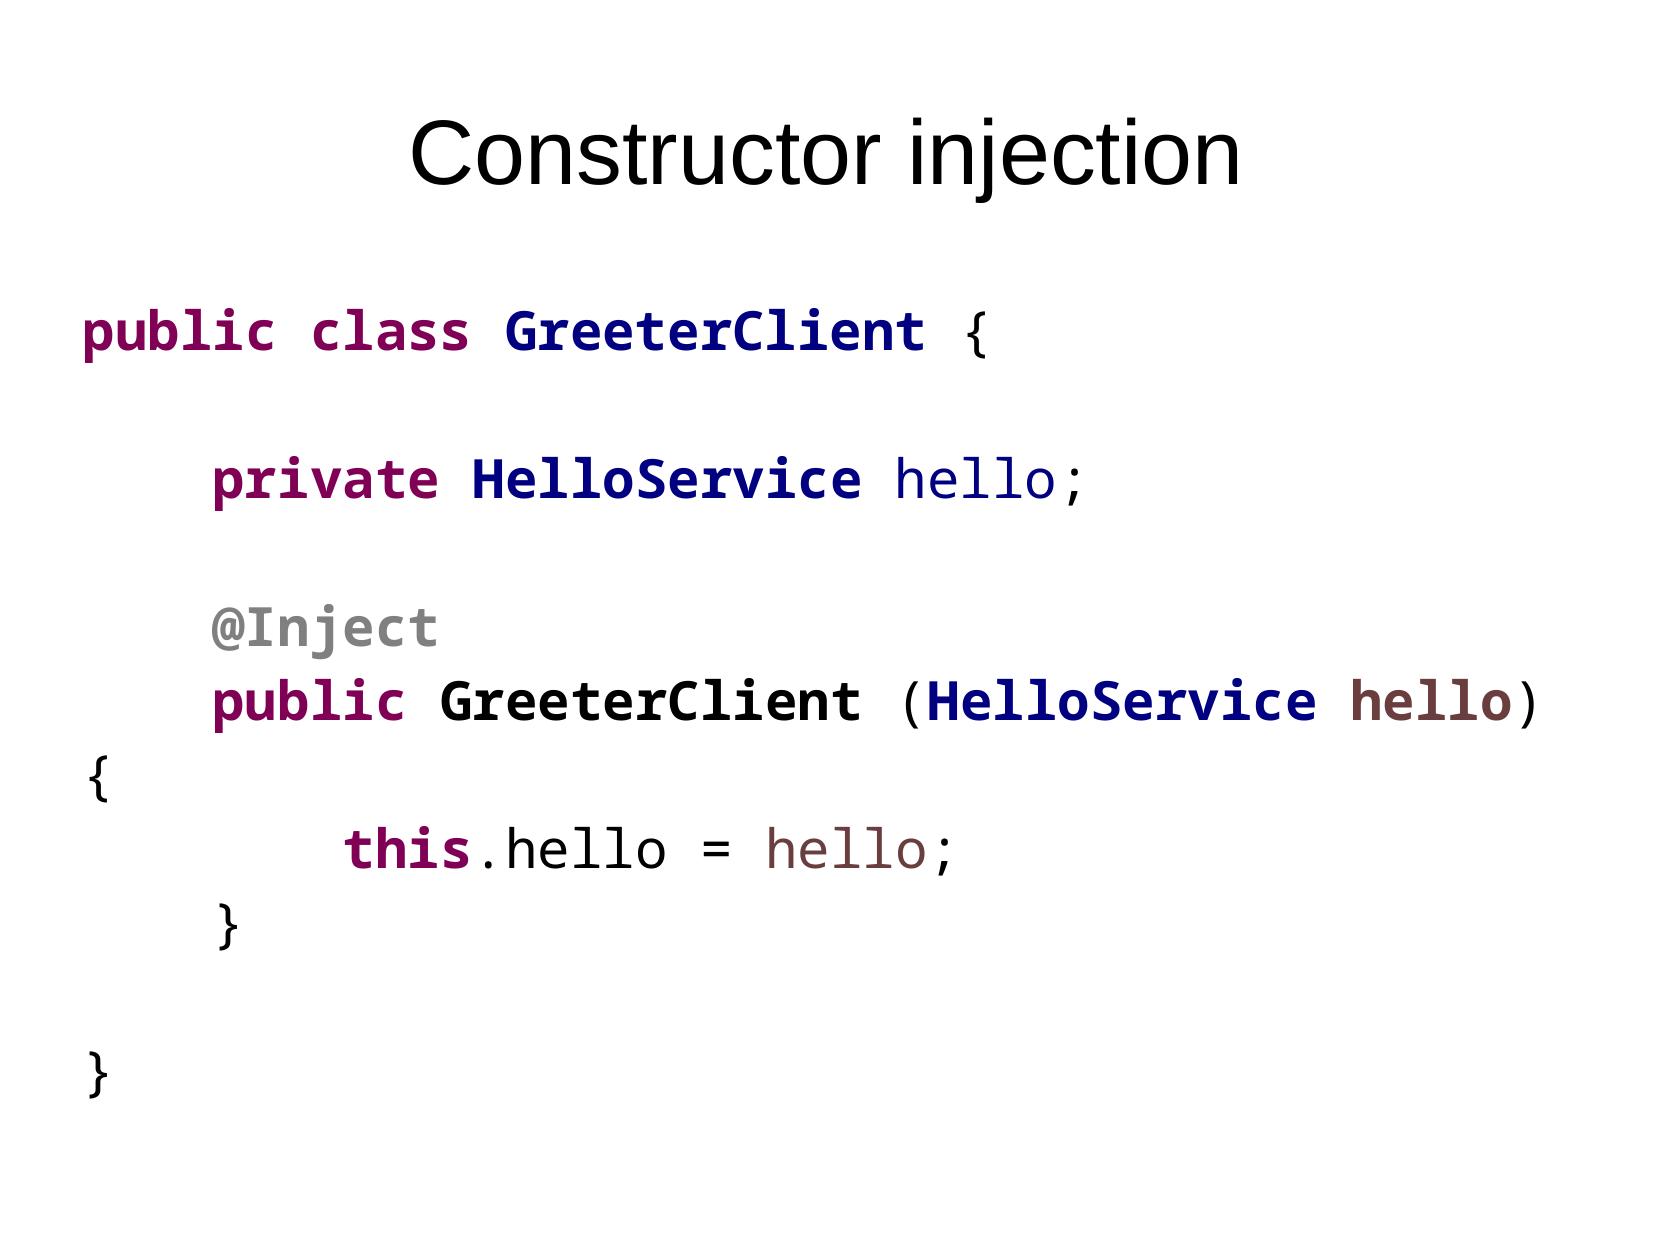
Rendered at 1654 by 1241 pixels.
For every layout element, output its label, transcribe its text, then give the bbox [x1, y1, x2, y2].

title Constructor injection [82, 49, 1571, 257]
list public class GreeterClient { private HelloService hello; @Inject public GreeterClient (HelloService hello) { this.hello = hello; } } [82, 290, 1571, 1109]
